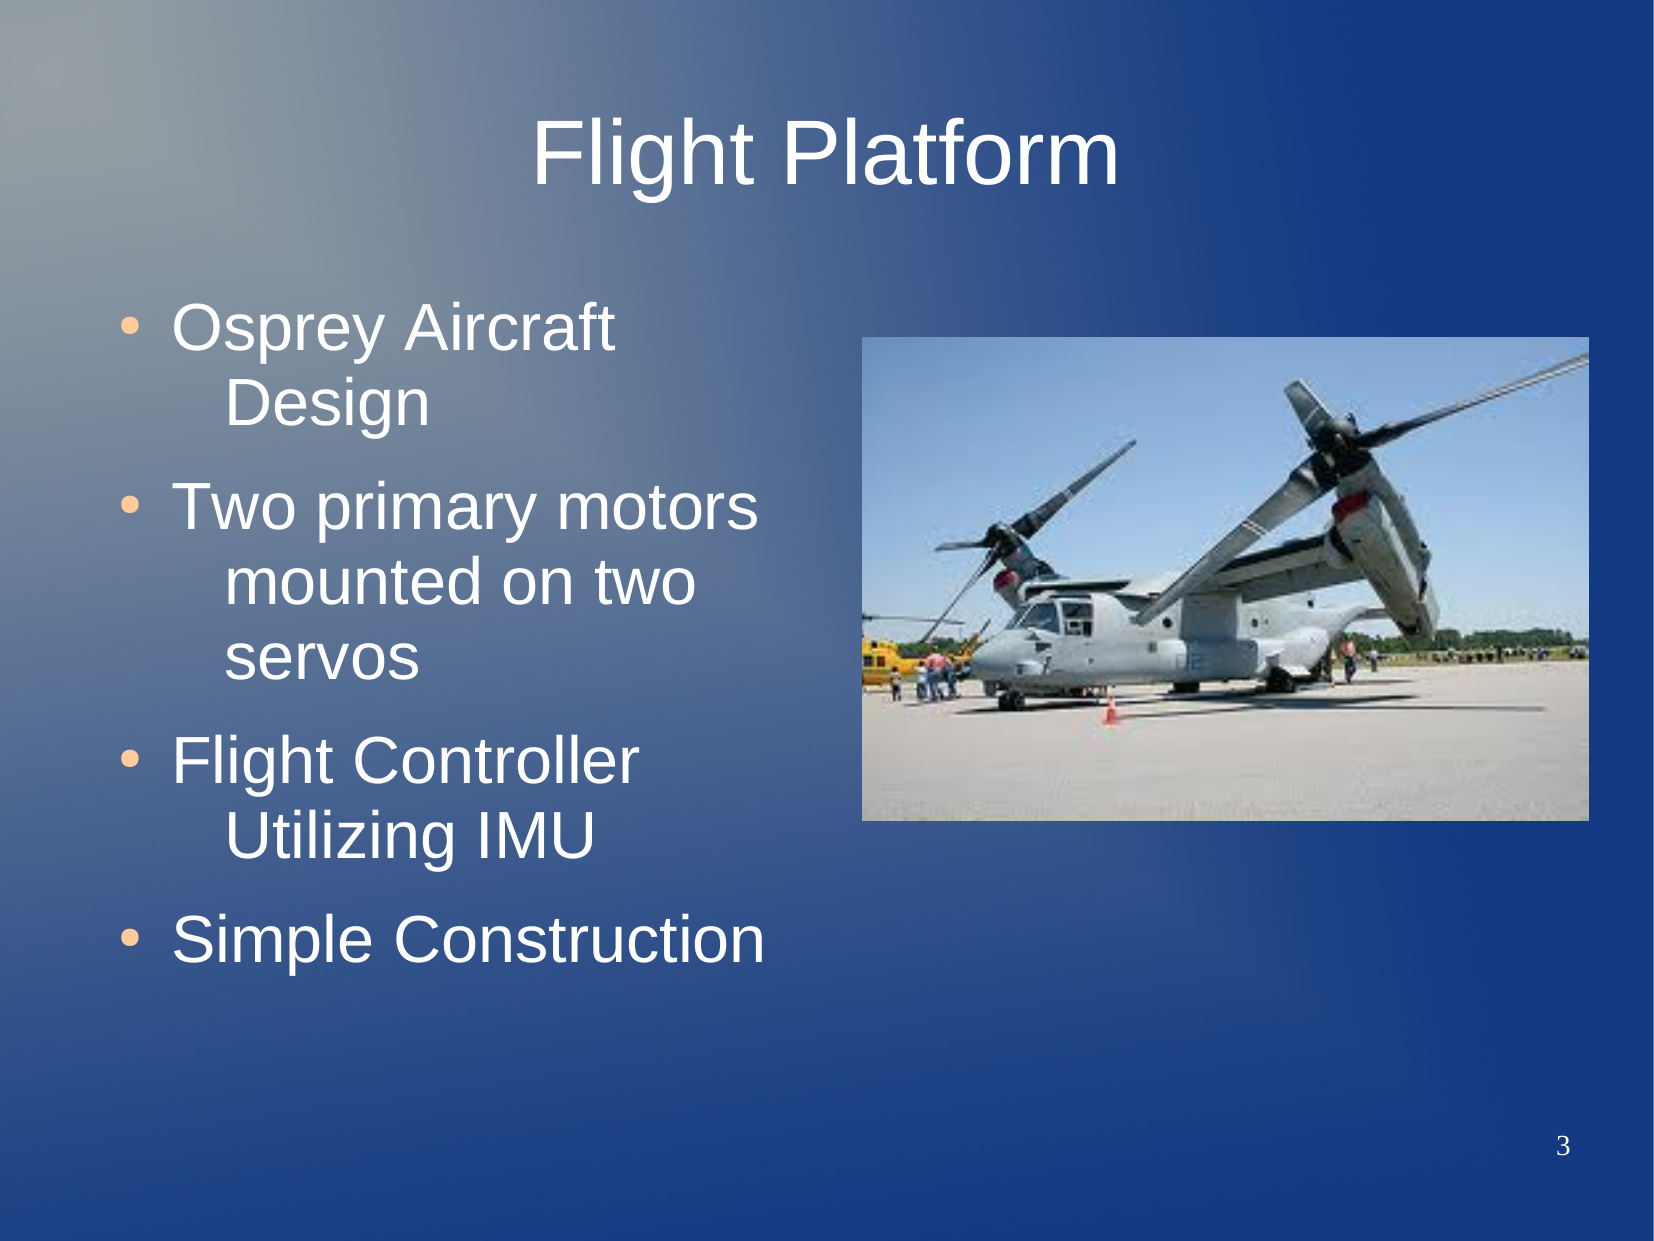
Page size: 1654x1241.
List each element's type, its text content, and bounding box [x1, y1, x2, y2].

title Flight Platform [82, 49, 1571, 257]
picture [0, 0, 1654, 1241]
list Osprey Aircraft Design Two primary motors mounted on two servos Flight Controller Utilizing IMU Simple Construction [82, 290, 809, 1109]
